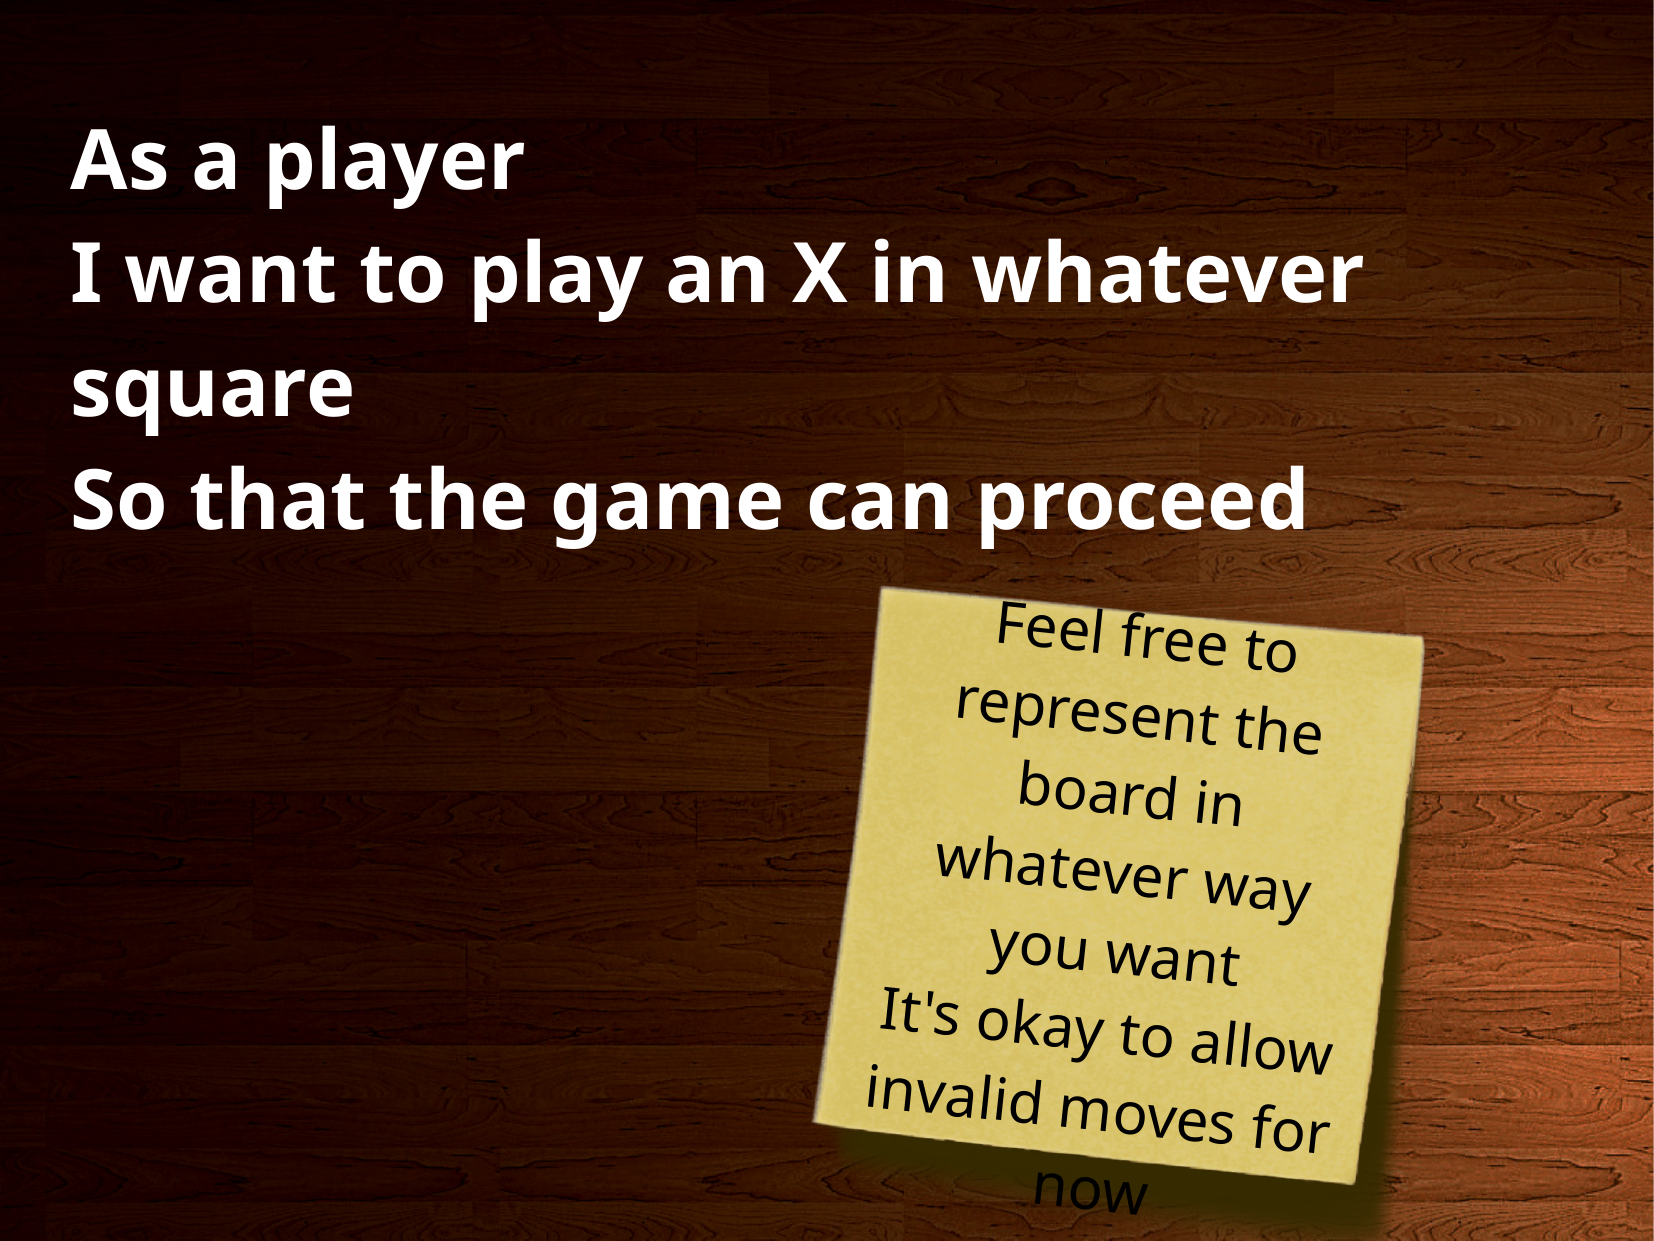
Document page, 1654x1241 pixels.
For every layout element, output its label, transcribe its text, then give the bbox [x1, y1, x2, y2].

title As a player I want to play an X in whatever square So that the game can proceed [70, 187, 1619, 468]
picture [0, 0, 1654, 1241]
subtitle Feel free to represent the board in whatever way you want It's okay to allow invalid moves for now [844, 590, 1395, 1233]
